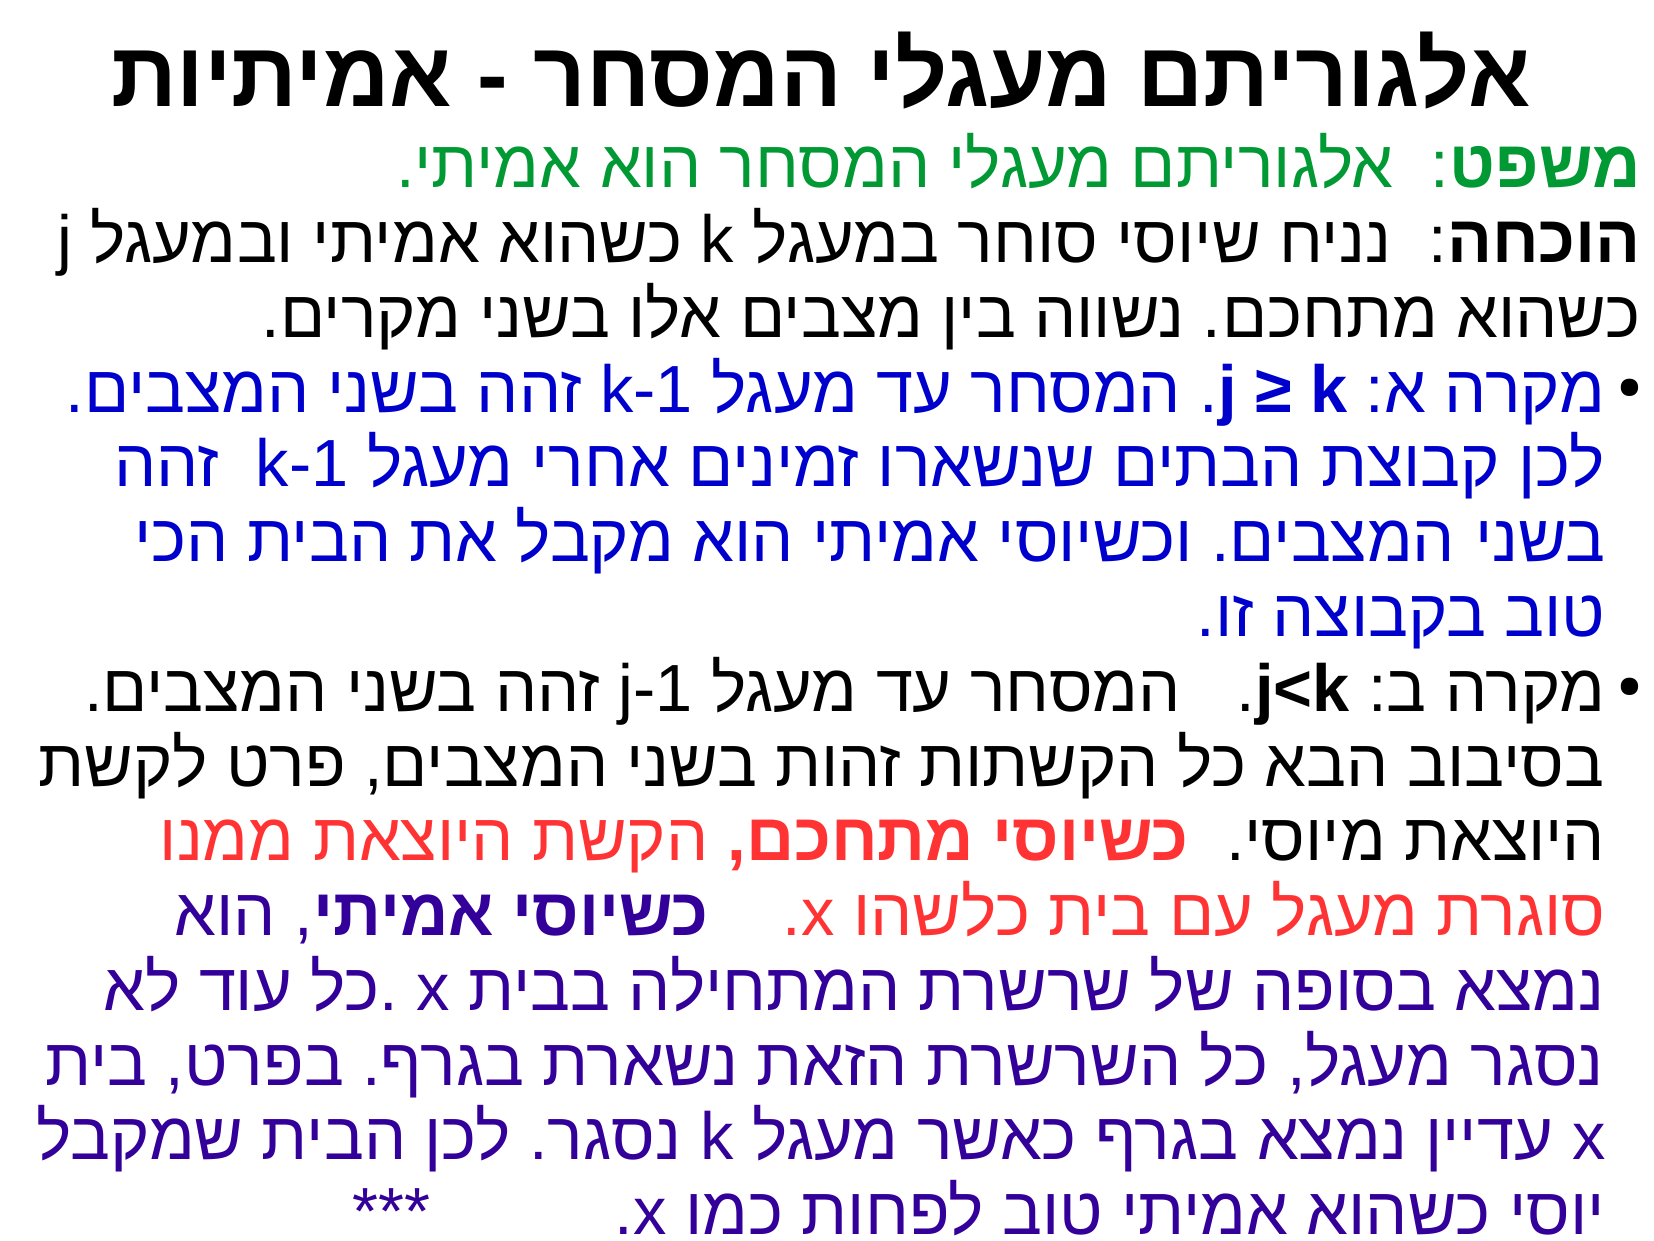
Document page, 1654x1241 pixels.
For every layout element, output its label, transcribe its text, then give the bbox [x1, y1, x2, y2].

title אלגוריתם מעגלי המסחר - אמיתיות [105, 0, 1538, 120]
text_box משפט: אלגוריתם מעגלי המסחר הוא אמיתי. הוכחה: נניח שיוסי סוחר במעגל k כשהוא אמיתי ובמעגל j כשהוא מתחכם. נשווה בין מצבים אלו בשני מקרים. מקרה א: j ≥ k. המסחר עד מעגל k-1 זהה בשני המצבים. לכן קבוצת הבתים שנשארו זמינים אחרי מעגל k-1 זהה בשני המצבים. וכשיוסי אמיתי הוא מקבל את הבית הכי טוב בקבוצה זו. מקרה ב: j<k. המסחר עד מעגל j-1 זהה בשני המצבים. בסיבוב הבא כל הקשתות זהות בשני המצבים, פרט לקשת היוצאת מיוסי. כשיוסי מתחכם, הקשת היוצאת ממנו סוגרת מעגל עם בית כלשהו x. כשיוסי אמיתי, הוא נמצא בסופה של שרשרת המתחילה בבית x .כל עוד לא נסגר מעגל, כל השרשרת הזאת נשארת בגרף. בפרט, בית x עדיין נמצא בגרף כאשר מעגל k נסגר. לכן הבית שמקבל יוסי כשהוא אמיתי טוב לפחות כמו x. *** [2, 120, 1654, 1241]
